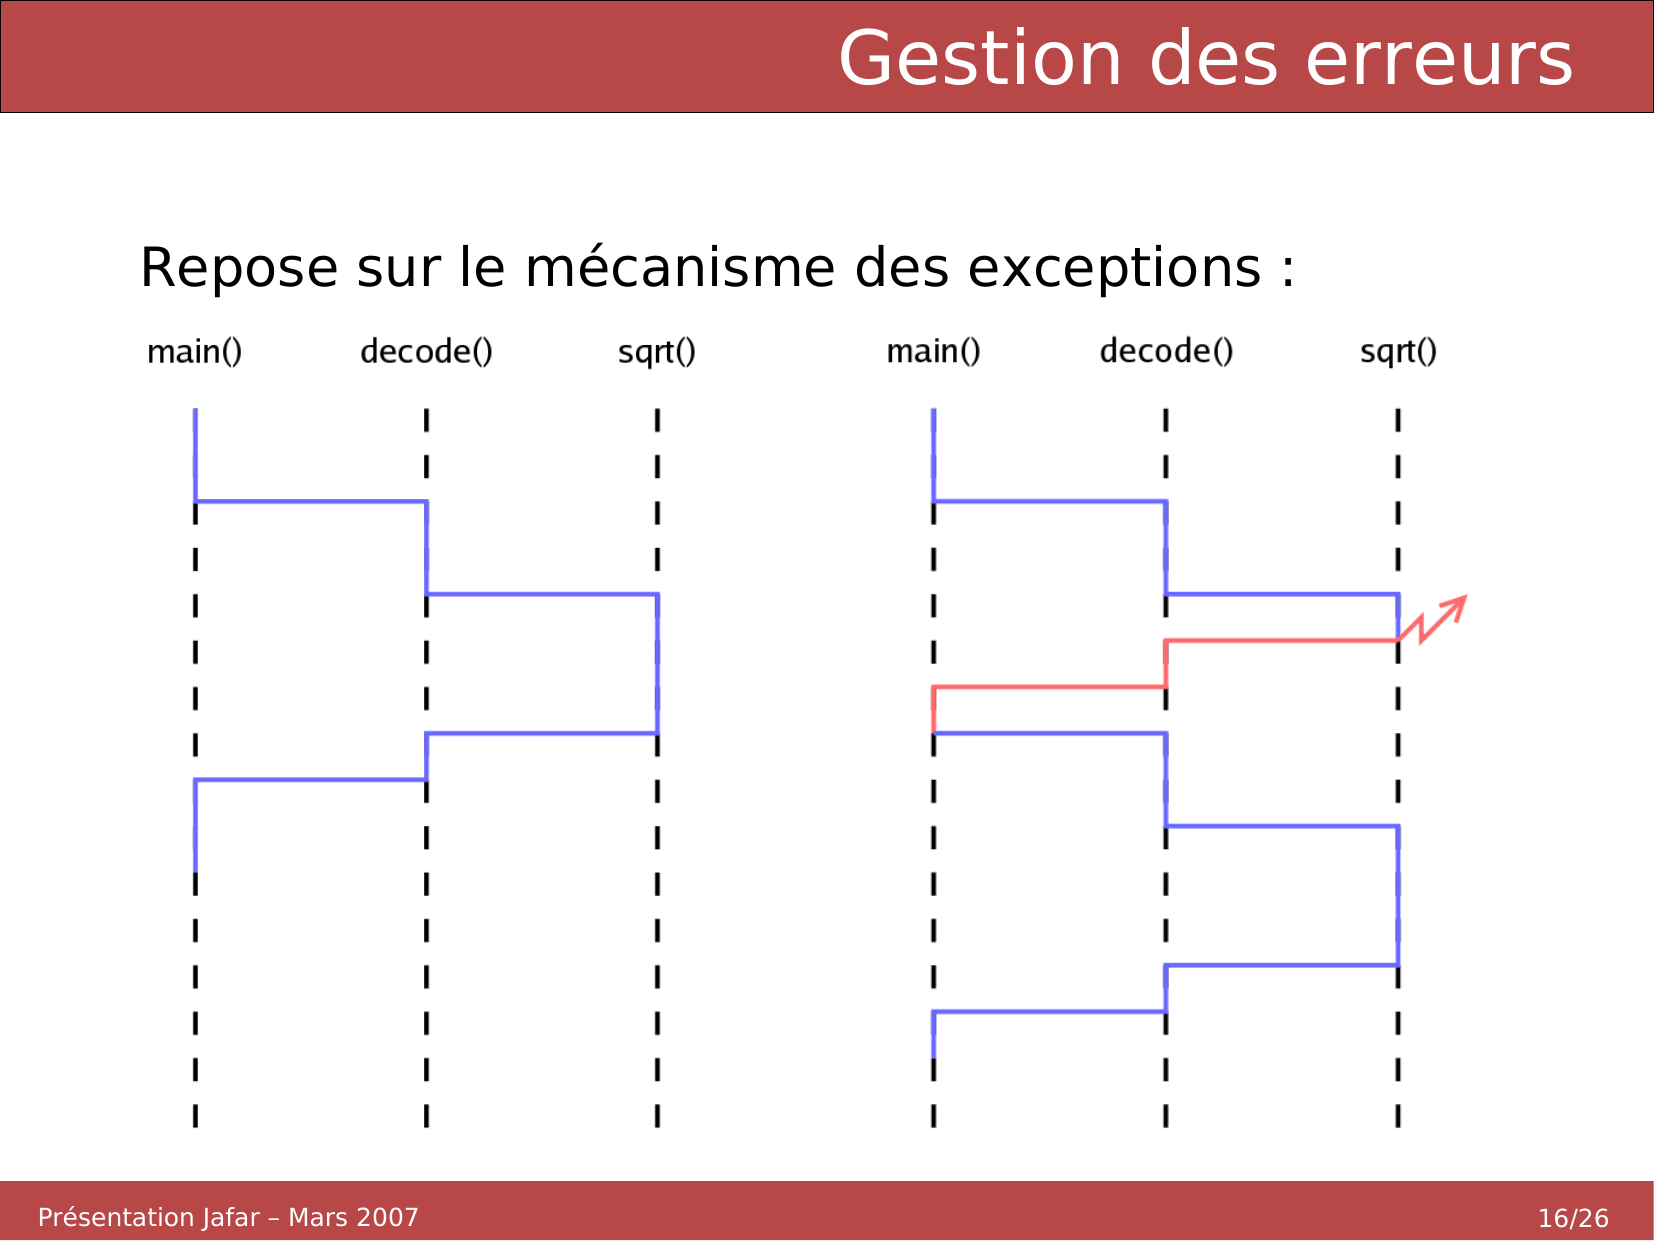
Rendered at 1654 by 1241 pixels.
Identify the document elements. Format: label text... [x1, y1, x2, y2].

picture [147, 324, 699, 1152]
list Repose sur le mécanisme des exceptions : [121, 236, 1534, 1127]
title Gestion des erreurs [0, 0, 1654, 119]
picture [885, 324, 1484, 1152]
